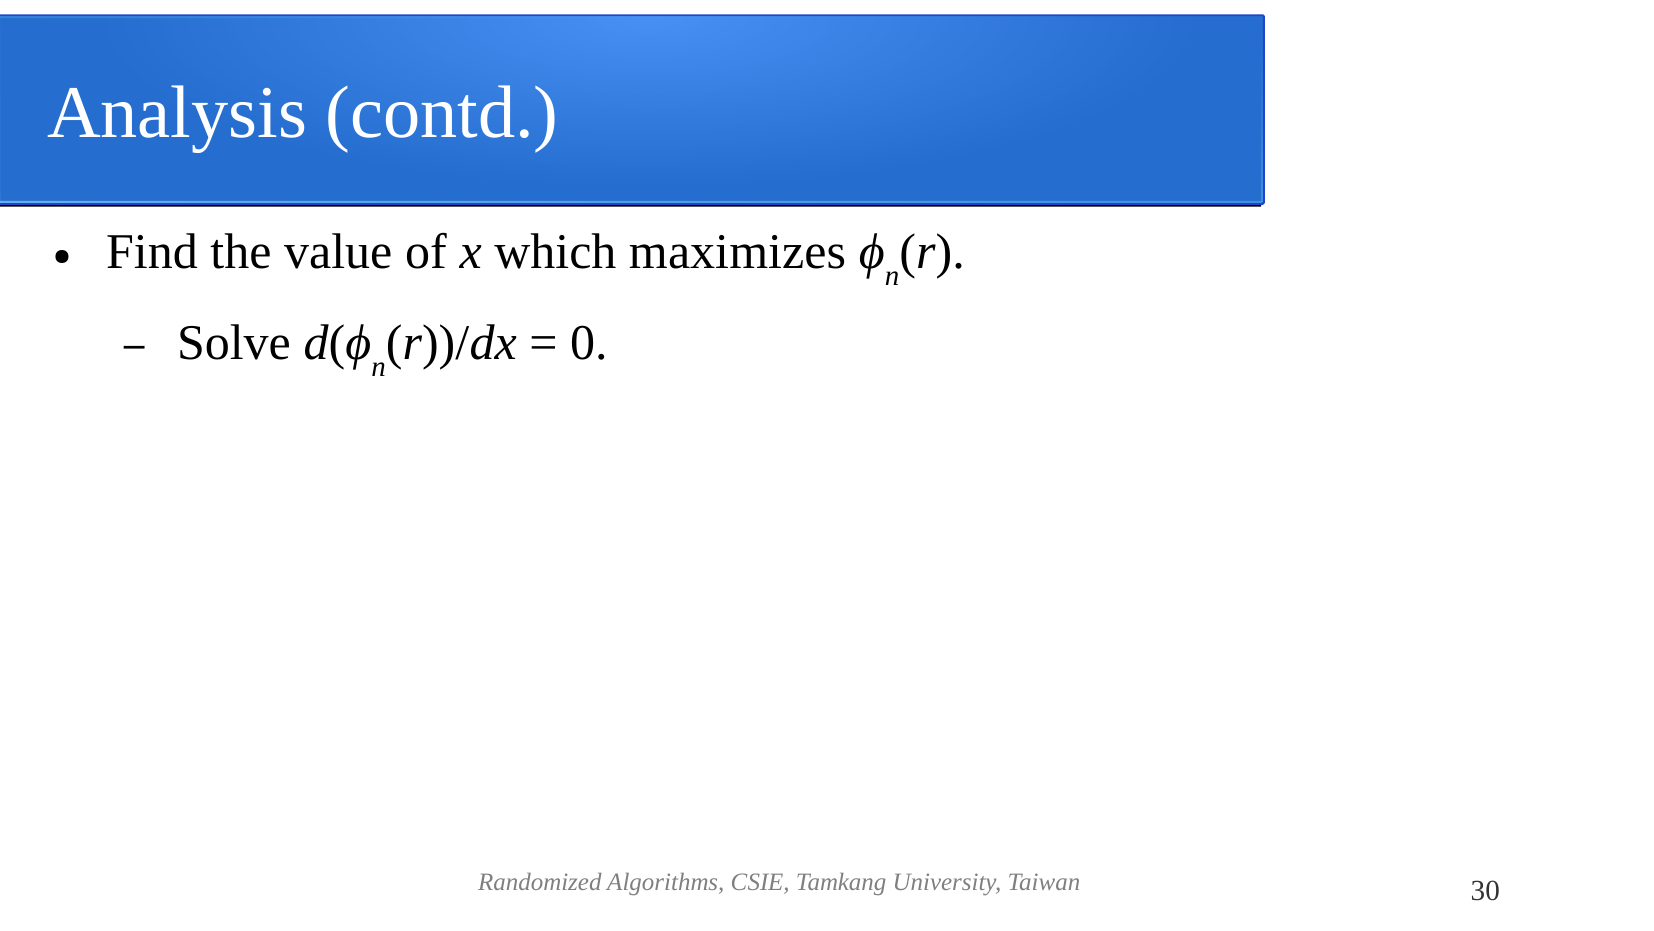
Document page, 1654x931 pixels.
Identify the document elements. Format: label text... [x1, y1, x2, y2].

list Find the value of x which maximizes ϕn(r). Solve d(ϕn(r))/dx = 0. [35, 224, 1524, 764]
title Analysis (contd.) [47, 35, 1199, 189]
